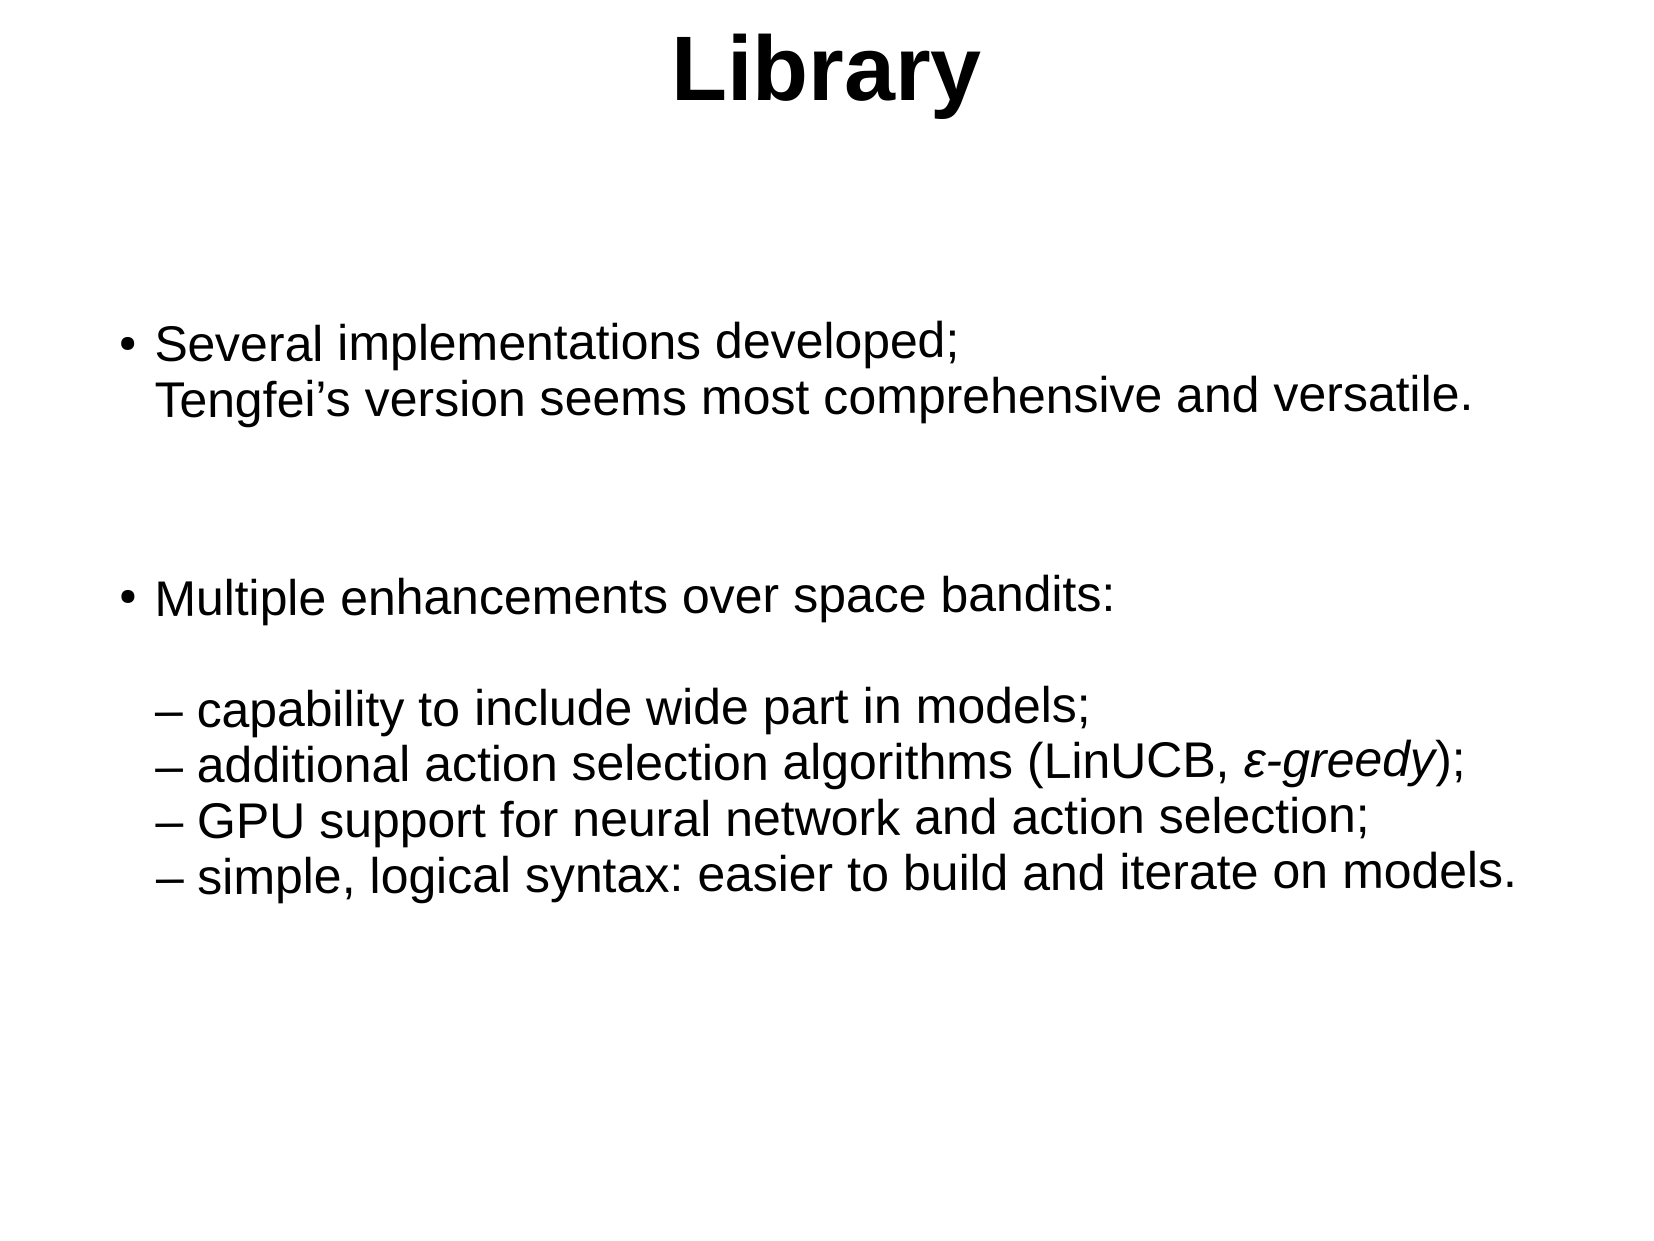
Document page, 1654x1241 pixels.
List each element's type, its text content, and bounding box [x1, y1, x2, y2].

text_box Several implementations developed; Tengfei’s version seems most comprehensive and versatile. [104, 302, 1516, 451]
title Library [0, 3, 1654, 136]
text_box Multiple enhancements over space bandits: – capability to include wide part in models; – additional action selection algorithms (LinUCB, ε-greedy); – GPU support for neural network and action selection; – simple, logical syntax: easier to build and iterate on models. [104, 556, 1547, 969]
